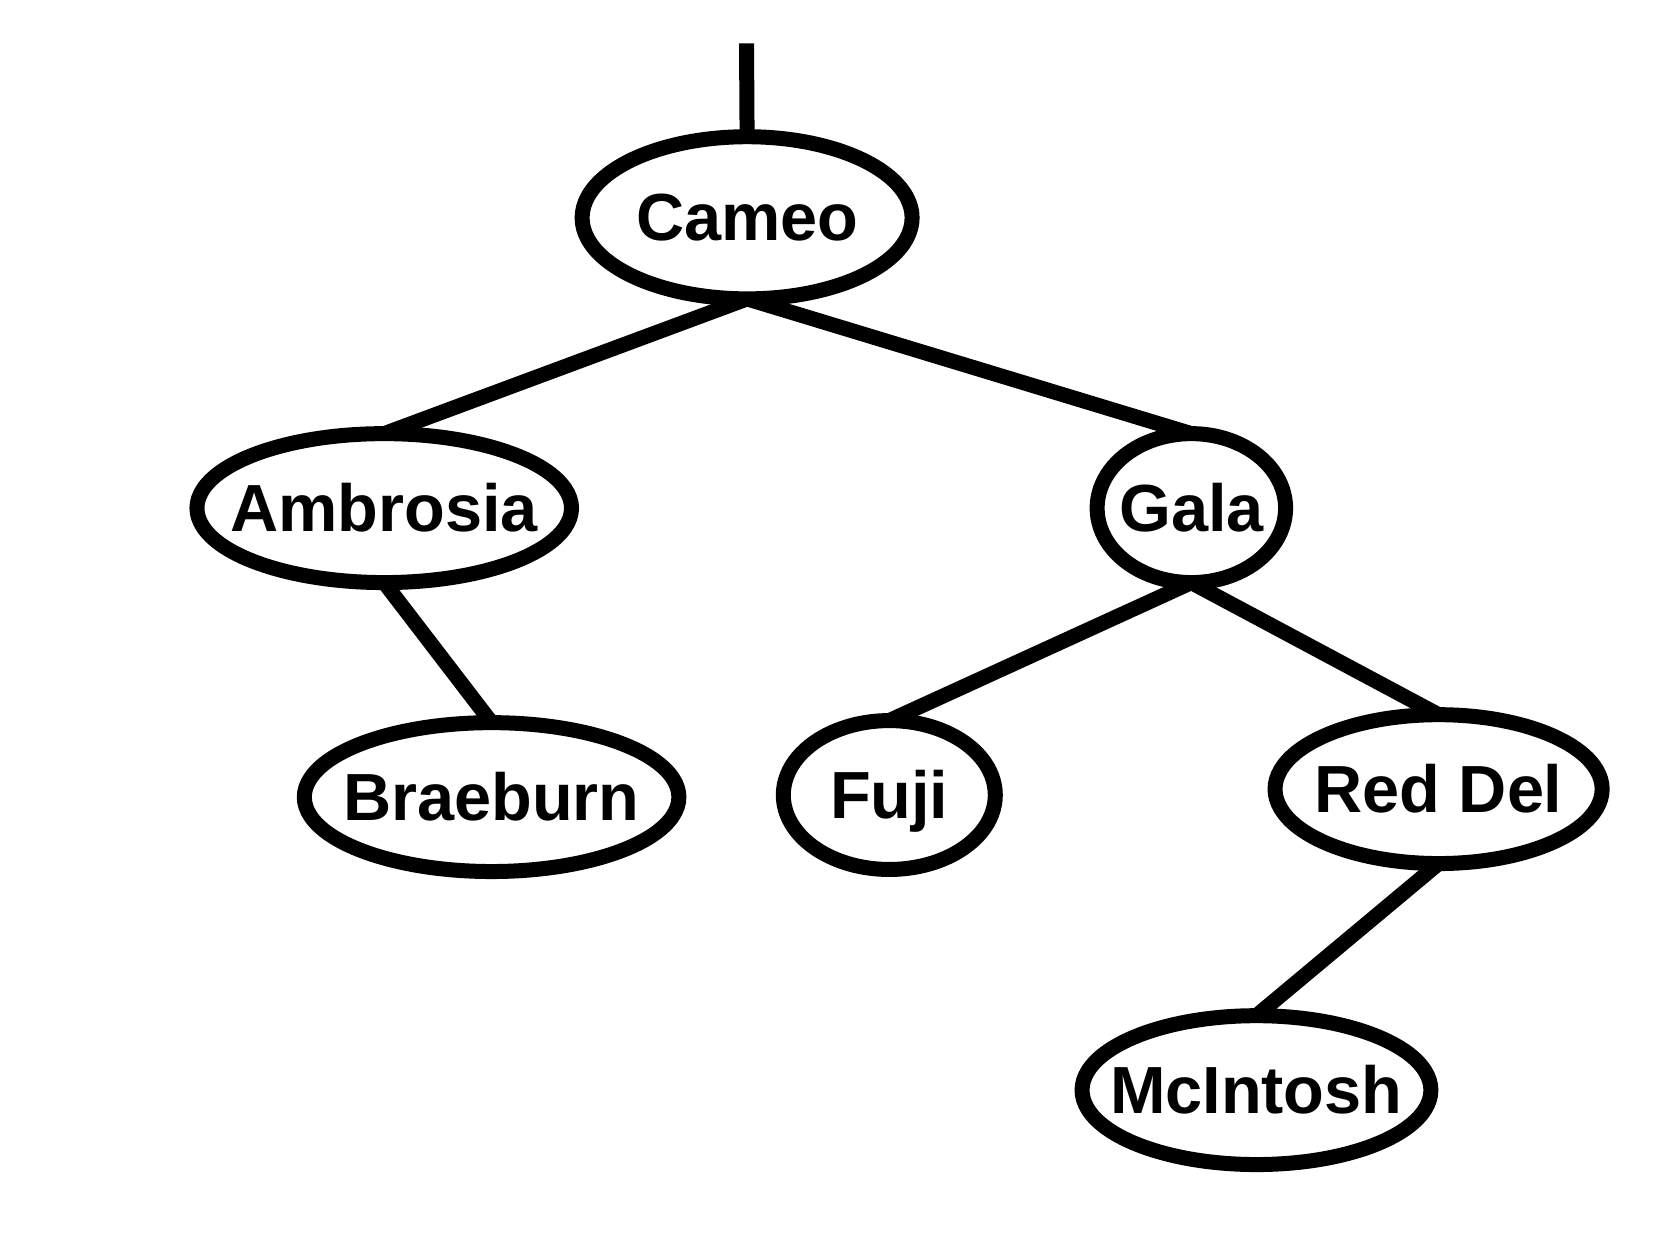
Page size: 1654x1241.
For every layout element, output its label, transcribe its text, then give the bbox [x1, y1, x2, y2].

text_box Fuji [783, 720, 996, 870]
text_box Red Del [1275, 714, 1603, 864]
text_box McIntosh [1082, 1015, 1431, 1165]
text_box Braeburn [304, 722, 679, 872]
text_box Gala [1097, 433, 1286, 582]
text_box Ambrosia [196, 433, 572, 583]
text_box Cameo [582, 136, 913, 299]
